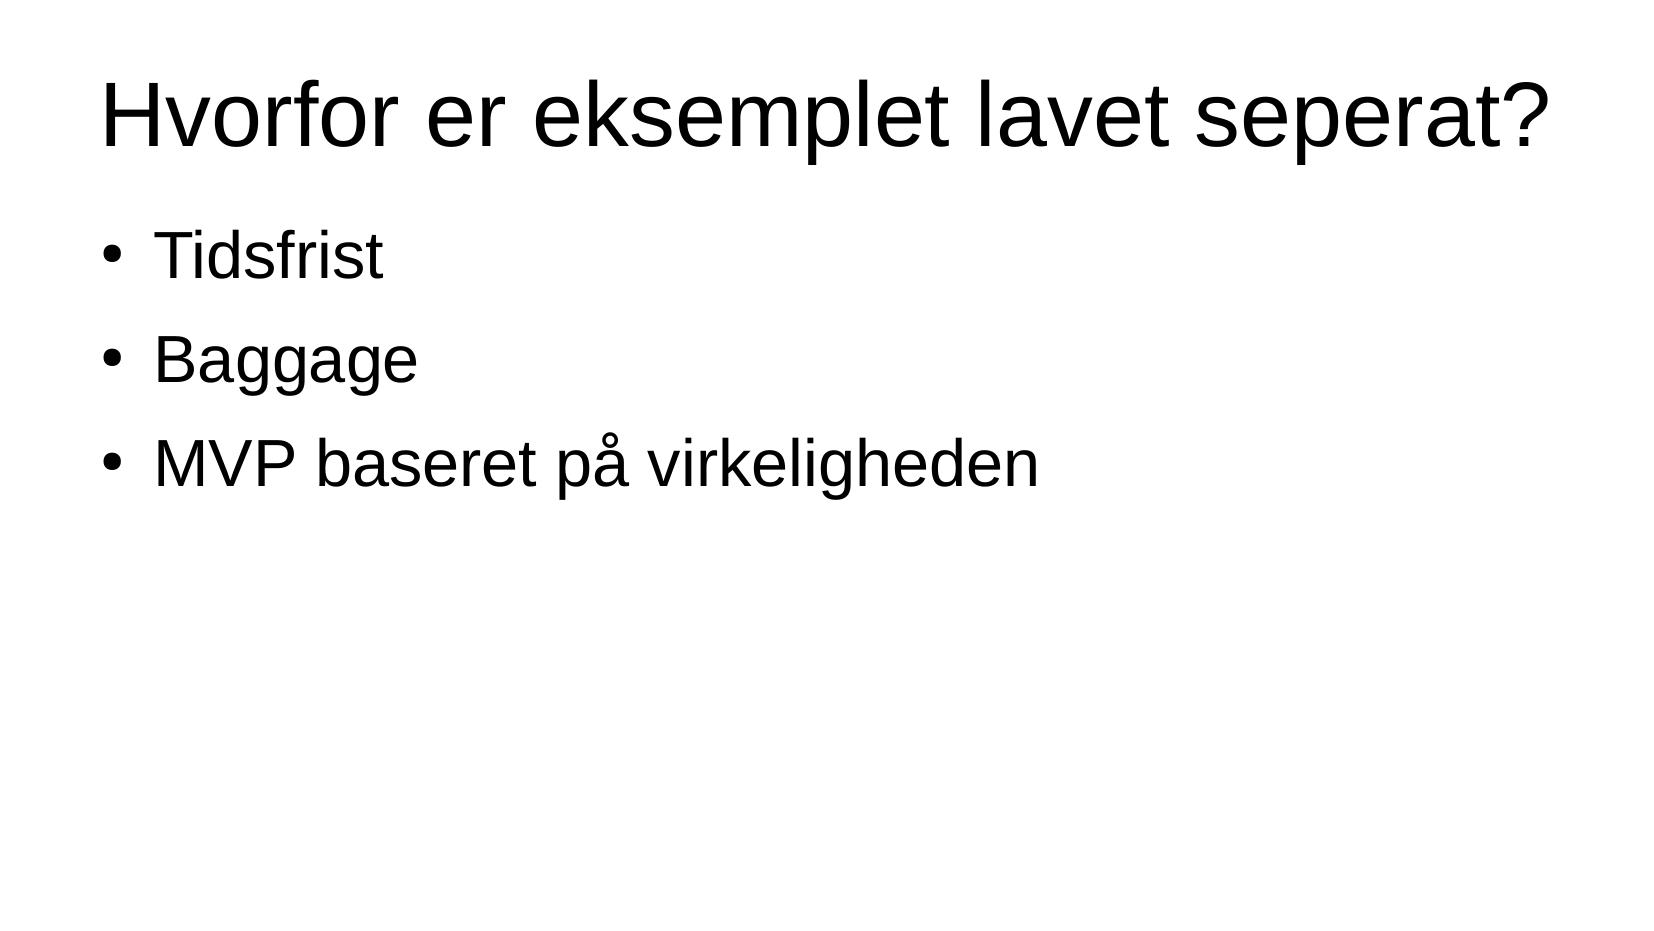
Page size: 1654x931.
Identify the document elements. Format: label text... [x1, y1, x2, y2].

list Tidsfrist Baggage MVP baseret på virkeligheden [82, 217, 1571, 758]
title Hvorfor er eksemplet lavet seperat? [82, 37, 1571, 193]
